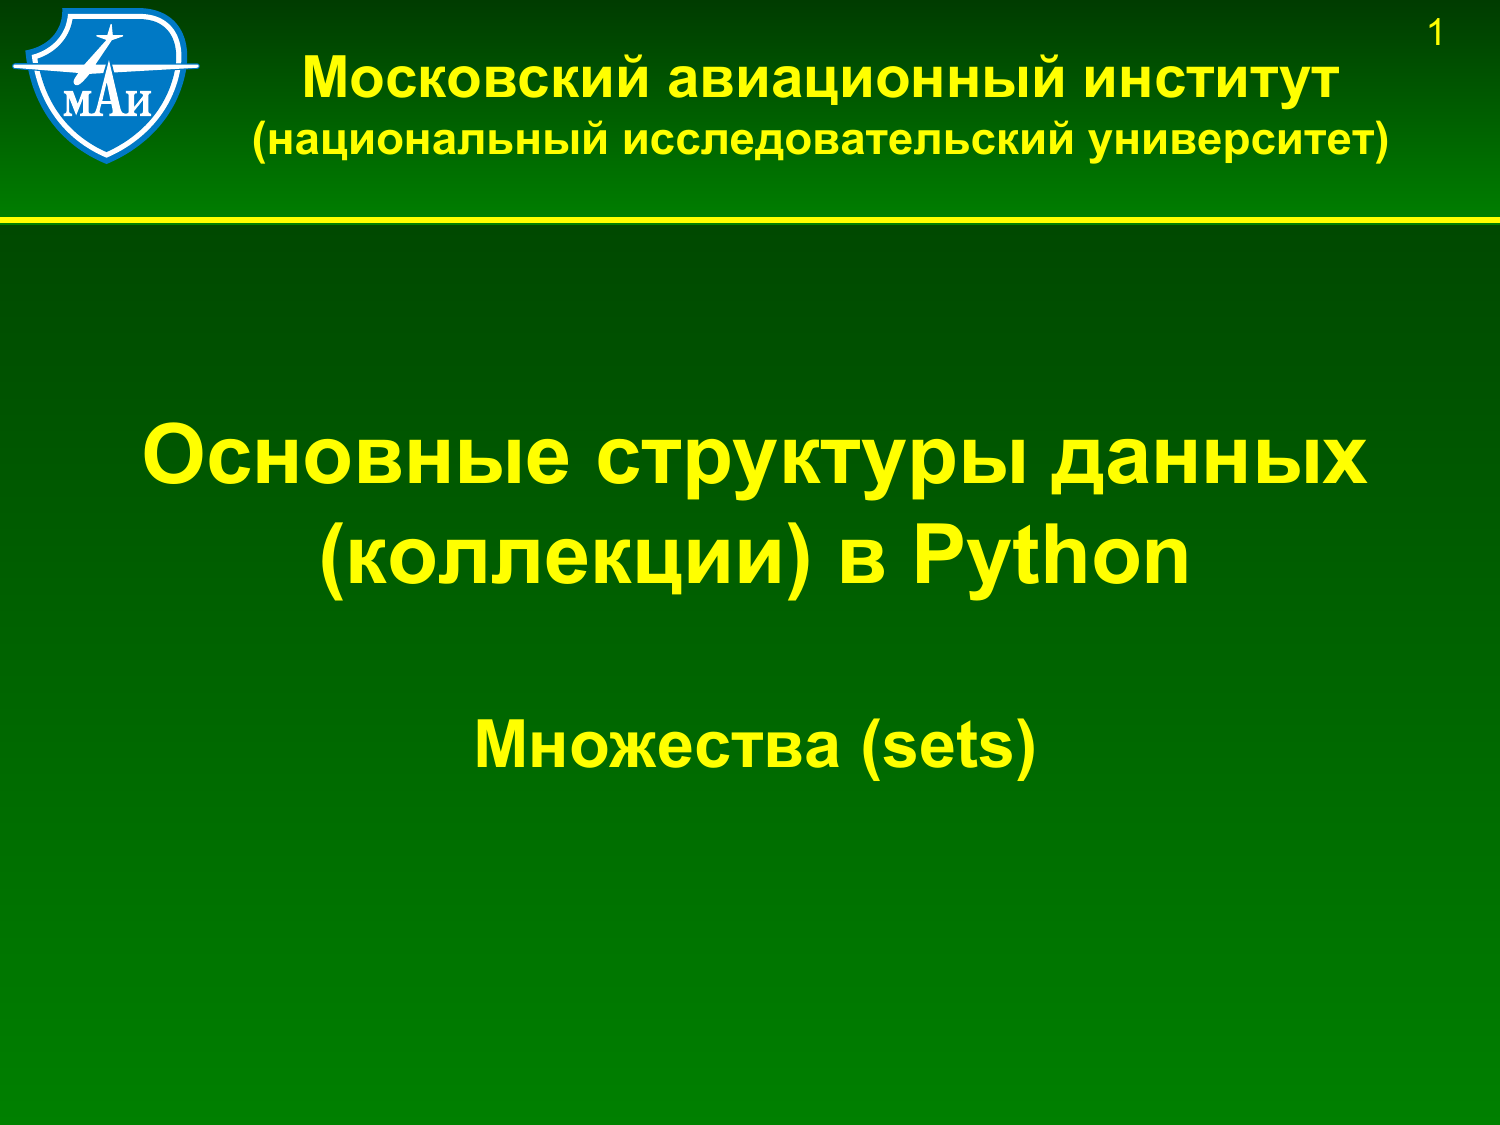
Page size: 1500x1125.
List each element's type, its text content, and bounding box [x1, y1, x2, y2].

picture [12, 8, 200, 165]
text_box Основные структуры данных (коллекции) в Python Множества (sets) [35, 531, 1477, 650]
text_box Московский авиационный институт (национальный исследовательский университет) [224, 31, 1418, 172]
